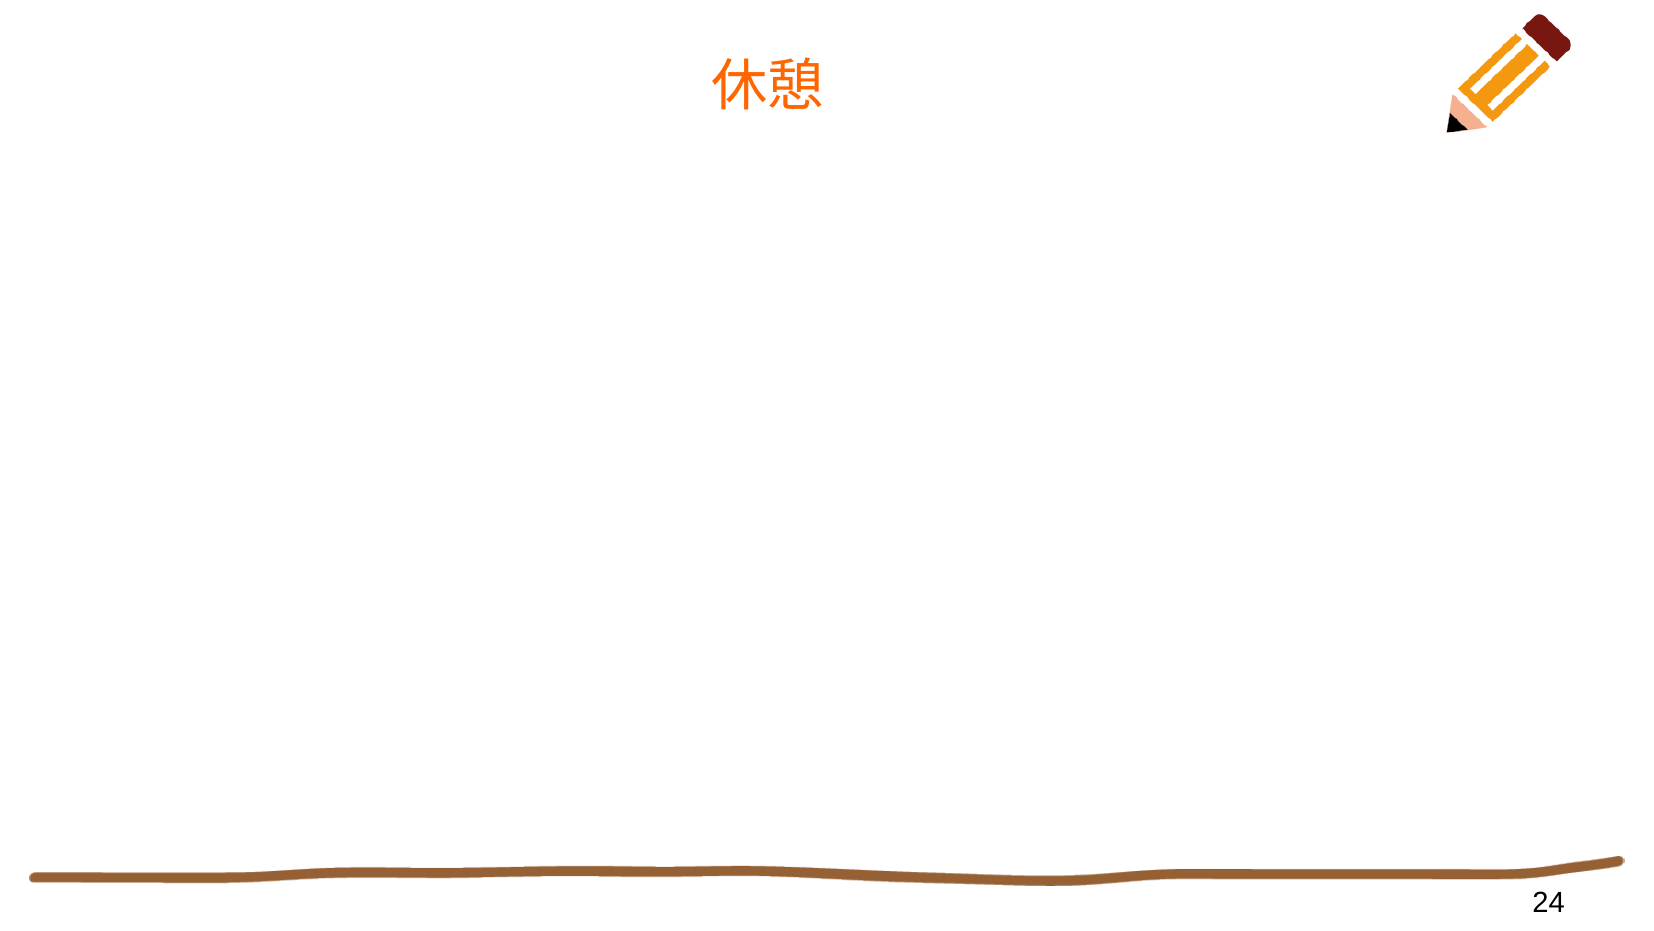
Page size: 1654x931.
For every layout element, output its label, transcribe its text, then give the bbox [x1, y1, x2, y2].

picture [29, 856, 1625, 886]
title 休憩 [88, 29, 1447, 133]
picture [1446, 14, 1571, 133]
